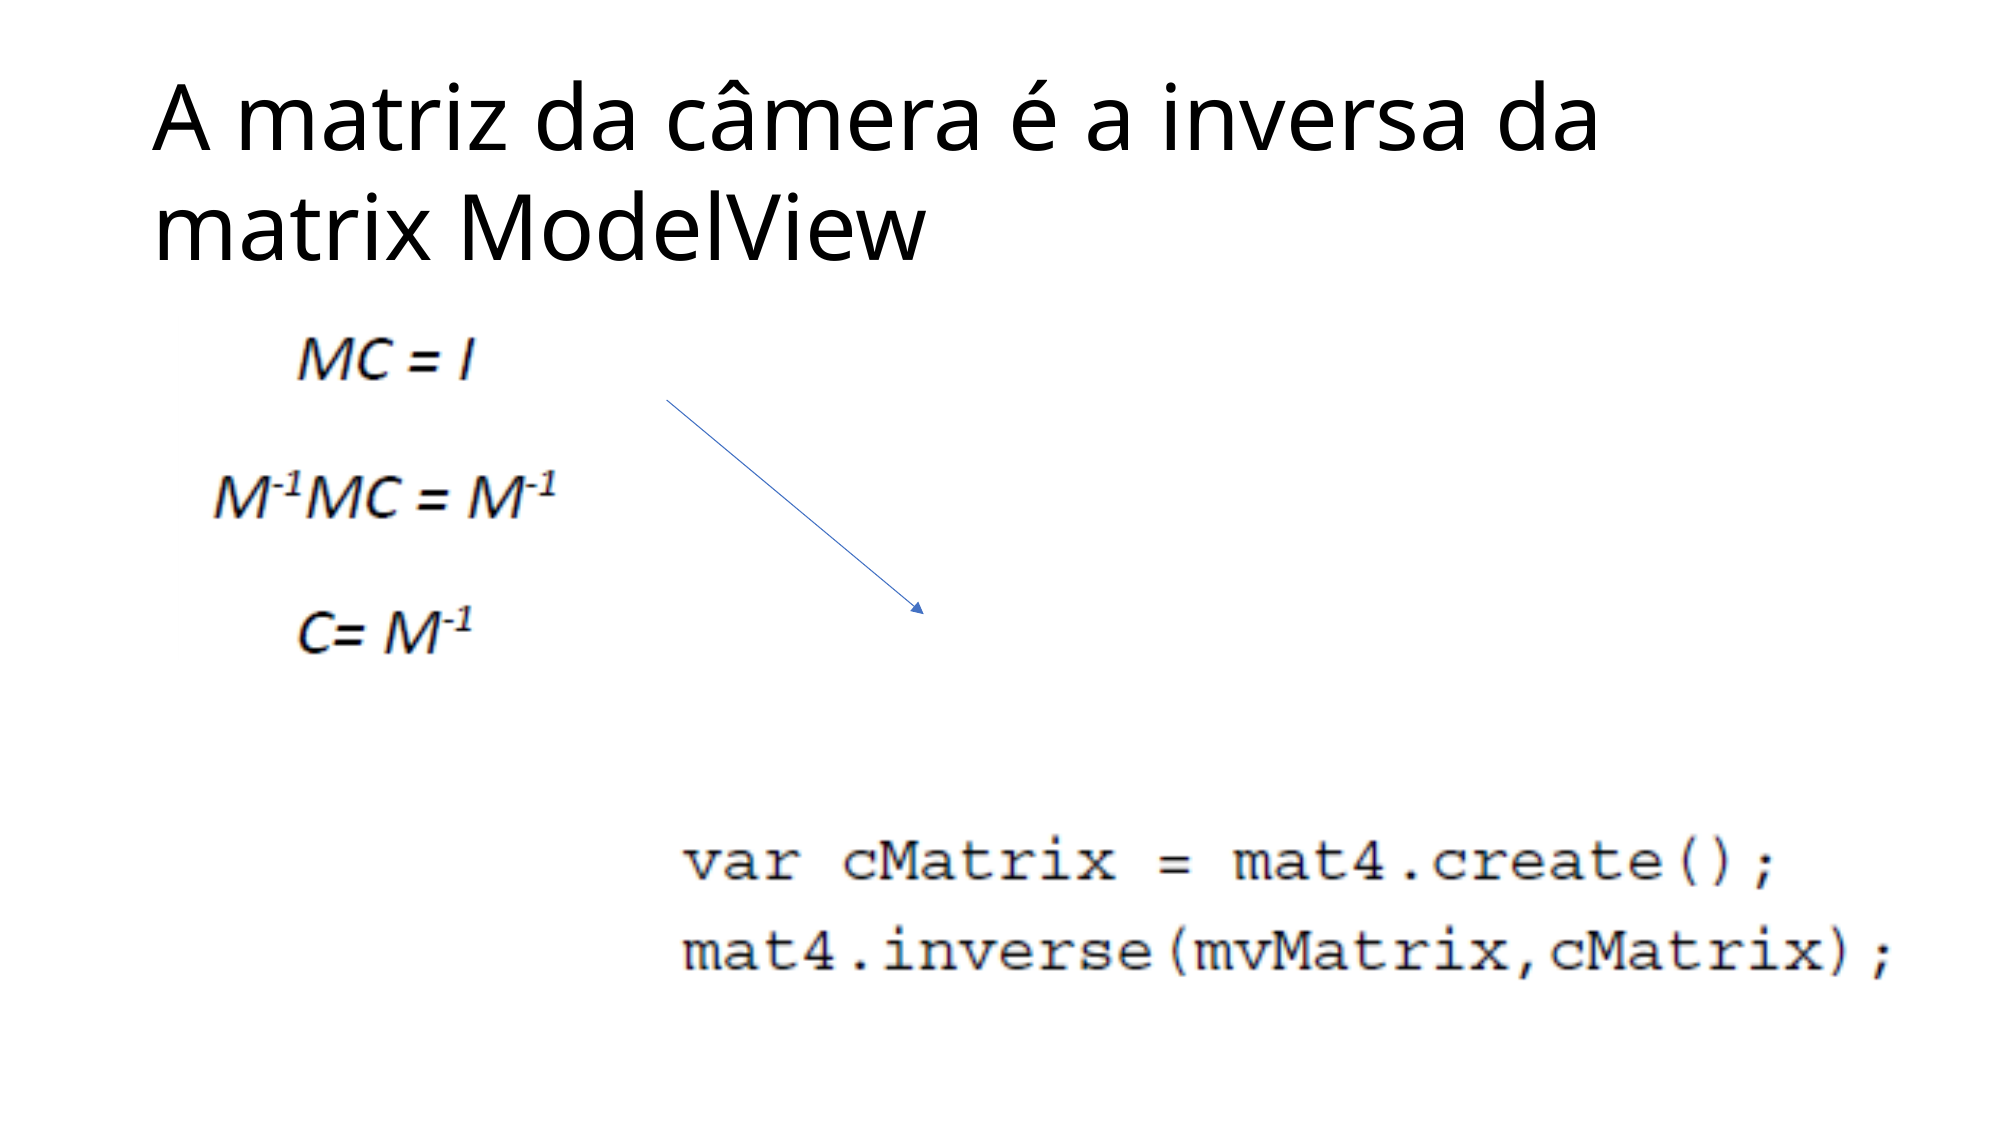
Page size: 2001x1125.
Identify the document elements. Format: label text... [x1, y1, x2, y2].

picture [177, 316, 571, 660]
picture [656, 800, 1946, 1003]
title A matriz da câmera é a inversa da matrix ModelView [137, 59, 1863, 278]
